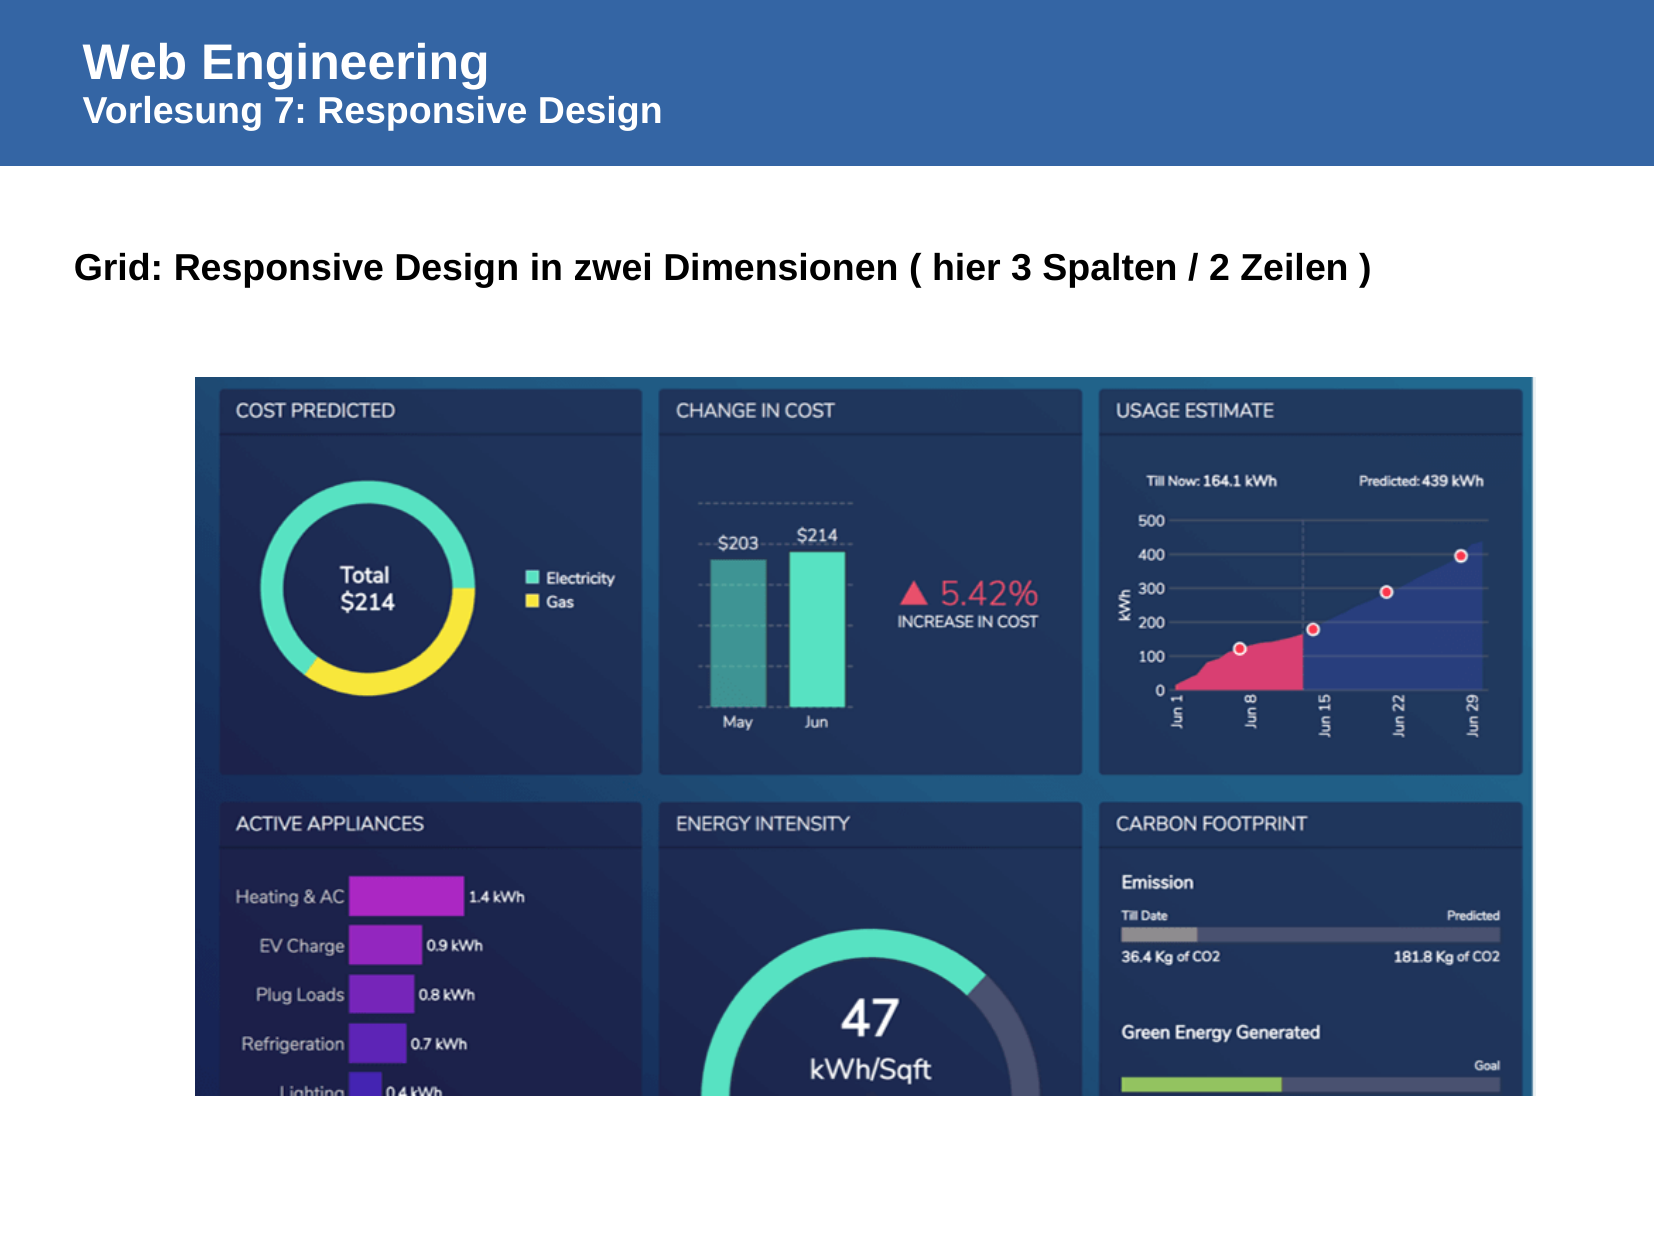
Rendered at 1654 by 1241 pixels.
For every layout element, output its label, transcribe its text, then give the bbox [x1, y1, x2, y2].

title Web Engineering Vorlesung 7: Responsive Design [82, 0, 1571, 166]
text_box Grid: Responsive Design in zwei Dimensionen ( hier 3 Spalten / 2 Zeilen ) [59, 218, 1566, 349]
picture [195, 377, 1536, 1096]
